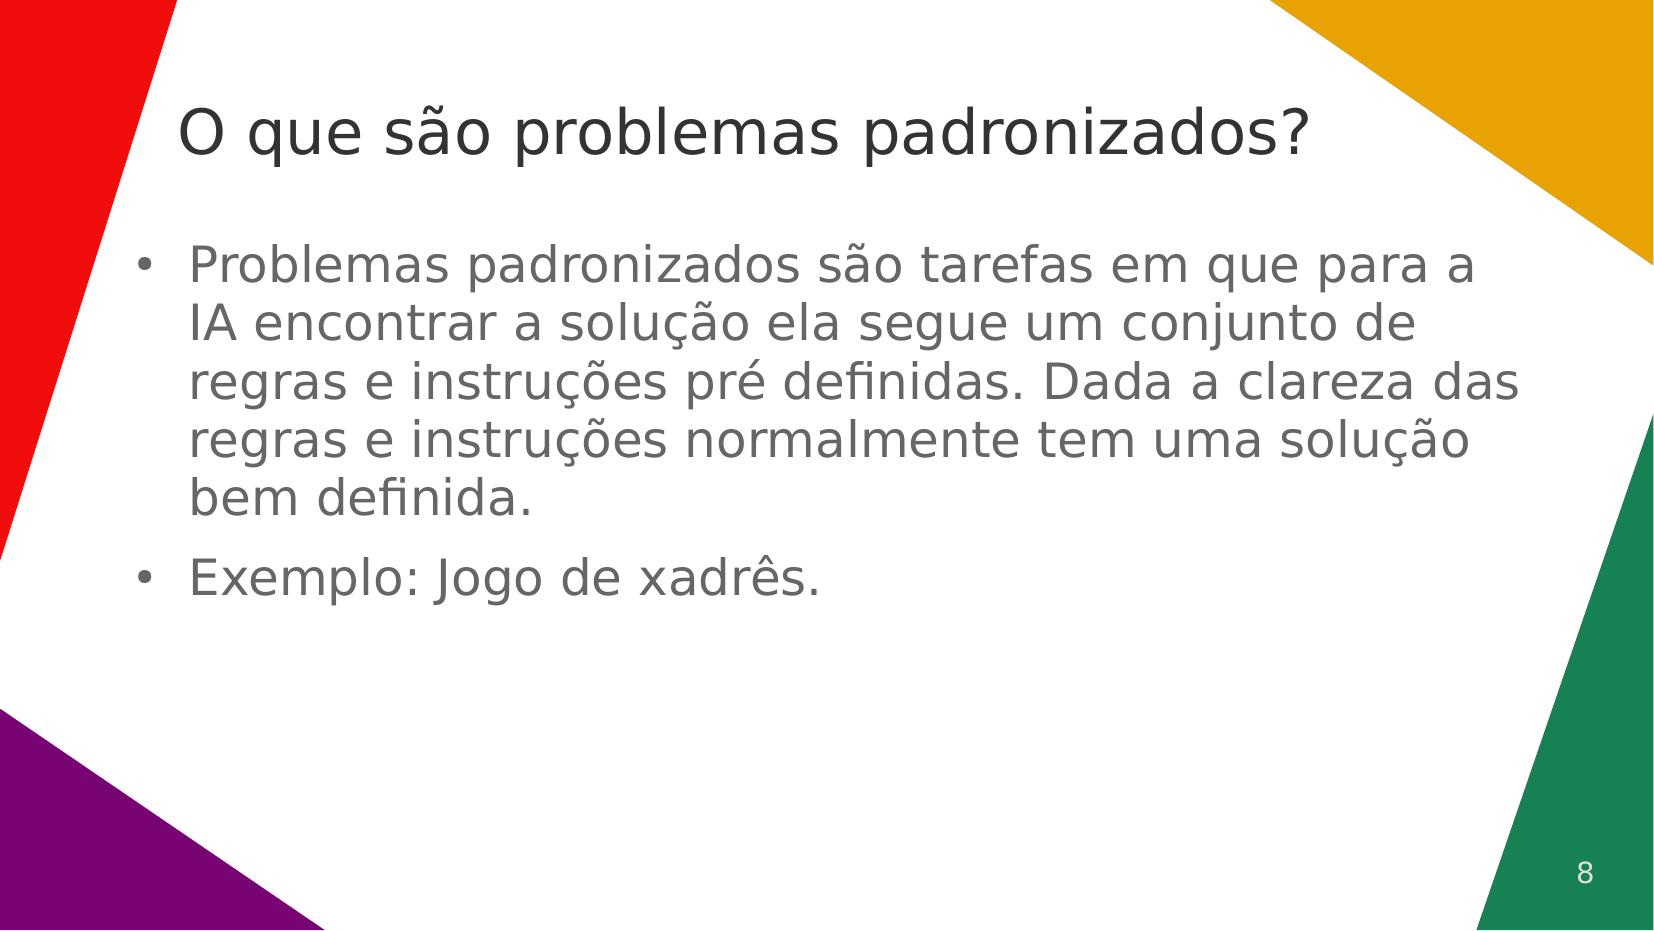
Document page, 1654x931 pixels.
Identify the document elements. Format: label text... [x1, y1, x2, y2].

list Problemas padronizados são tarefas em que para a IA encontrar a solução ela segue um conjunto de regras e instruções pré definidas. Dada a clareza das regras e instruções normalmente tem uma solução bem definida. Exemplo: Jogo de xadrês. [118, 236, 1536, 827]
title O que são problemas padronizados? [177, 59, 1536, 207]
